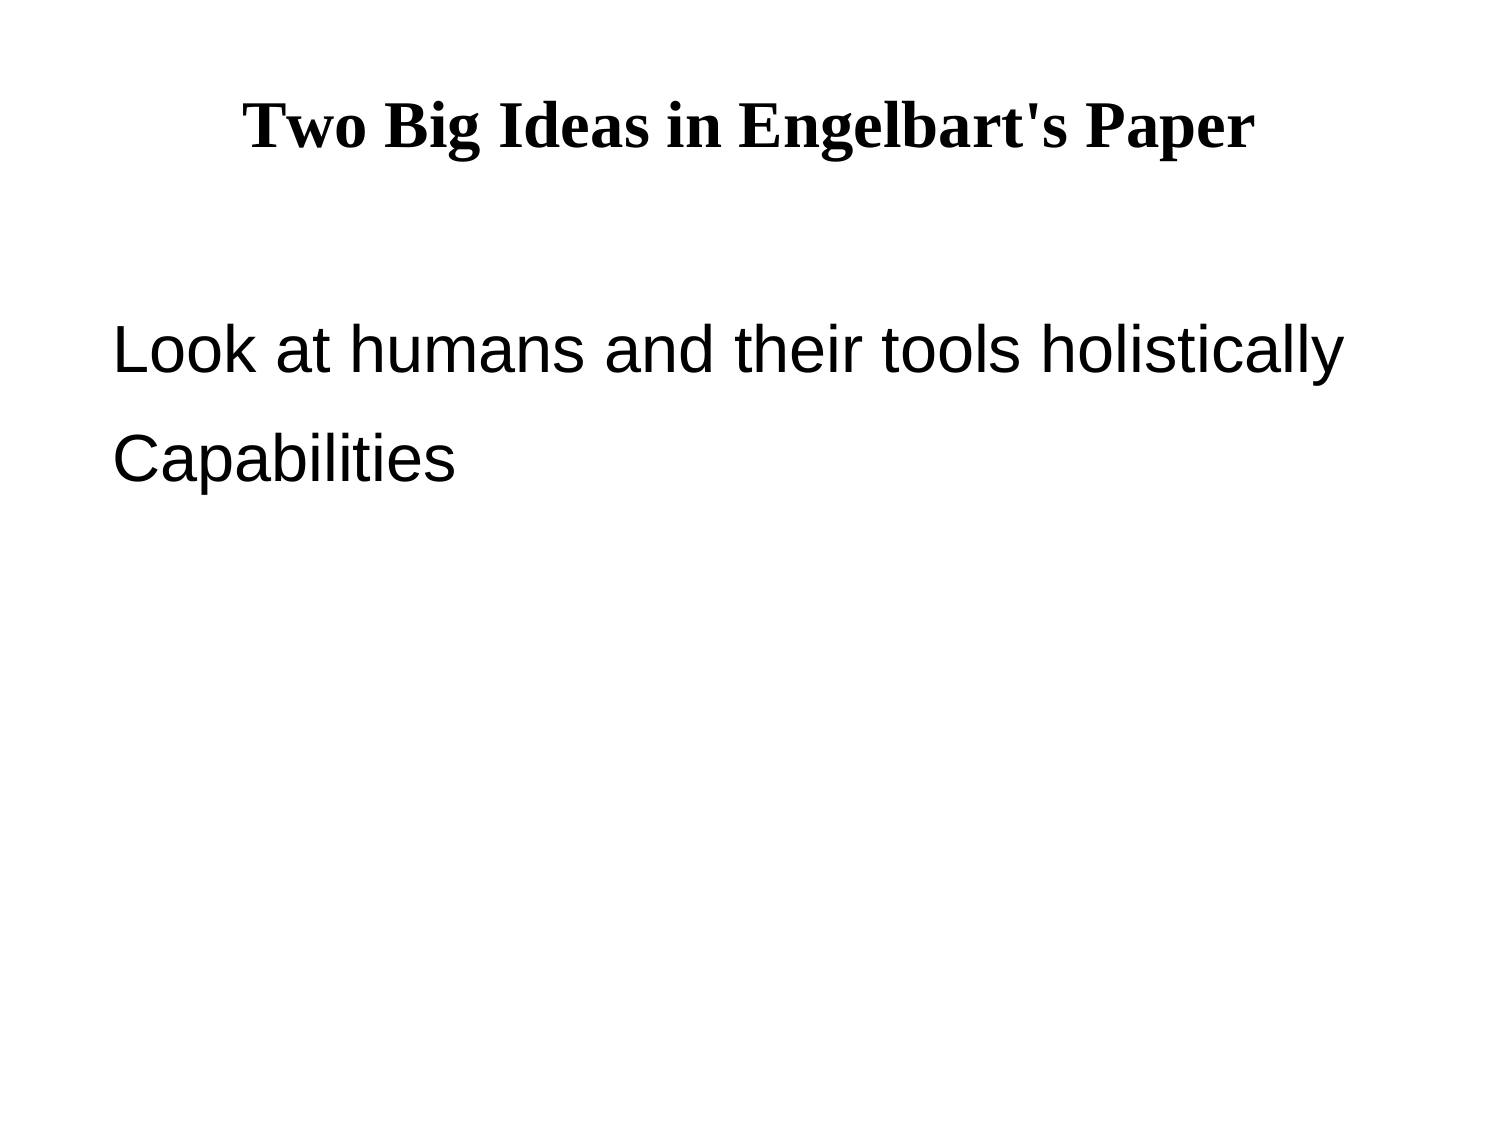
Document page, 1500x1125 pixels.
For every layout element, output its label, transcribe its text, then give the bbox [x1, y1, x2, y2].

list Look at humans and their tools holistically Capabilities [112, 324, 1387, 1055]
title Two Big Ideas in Engelbart's Paper [112, 35, 1387, 223]
